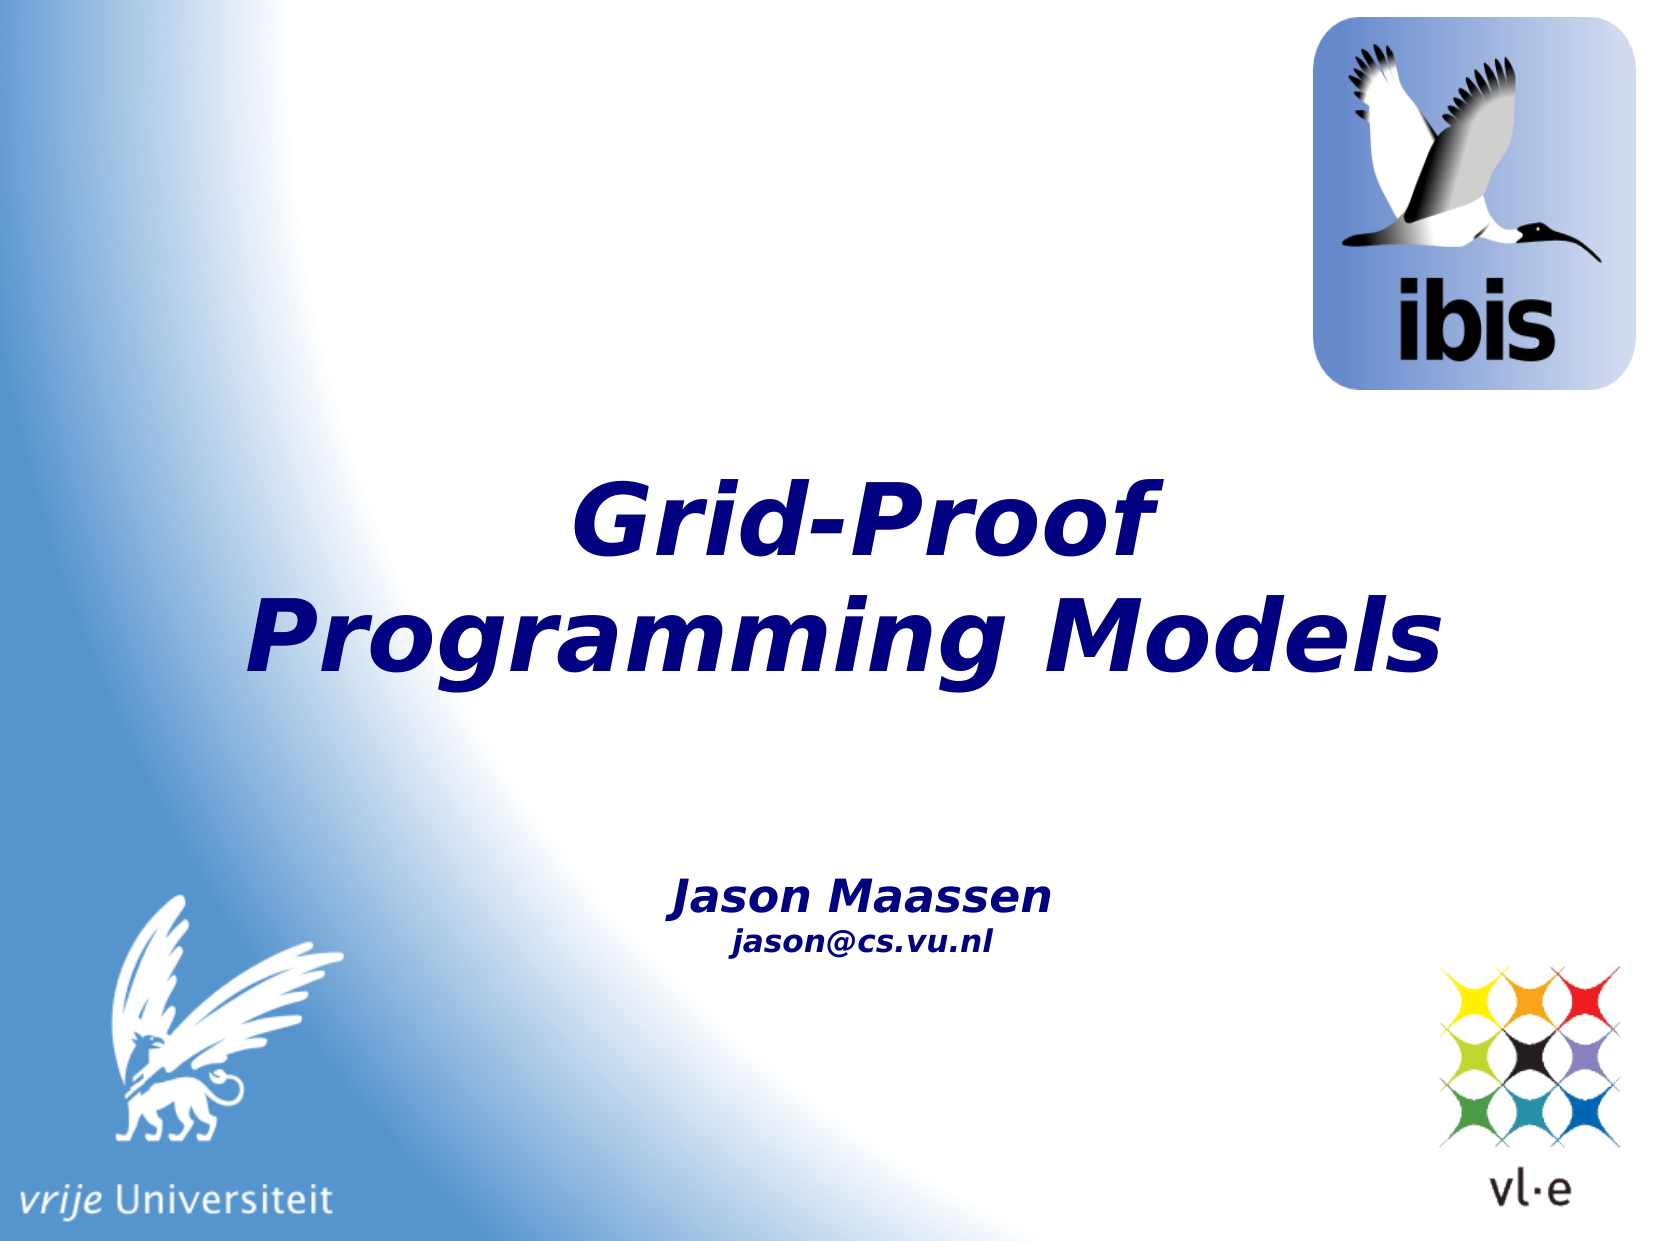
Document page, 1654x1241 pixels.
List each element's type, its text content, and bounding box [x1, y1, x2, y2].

title Grid-Proof Programming Models Jason Maassen jason@cs.vu.nl [156, 405, 1569, 1070]
picture [0, 0, 1654, 1241]
